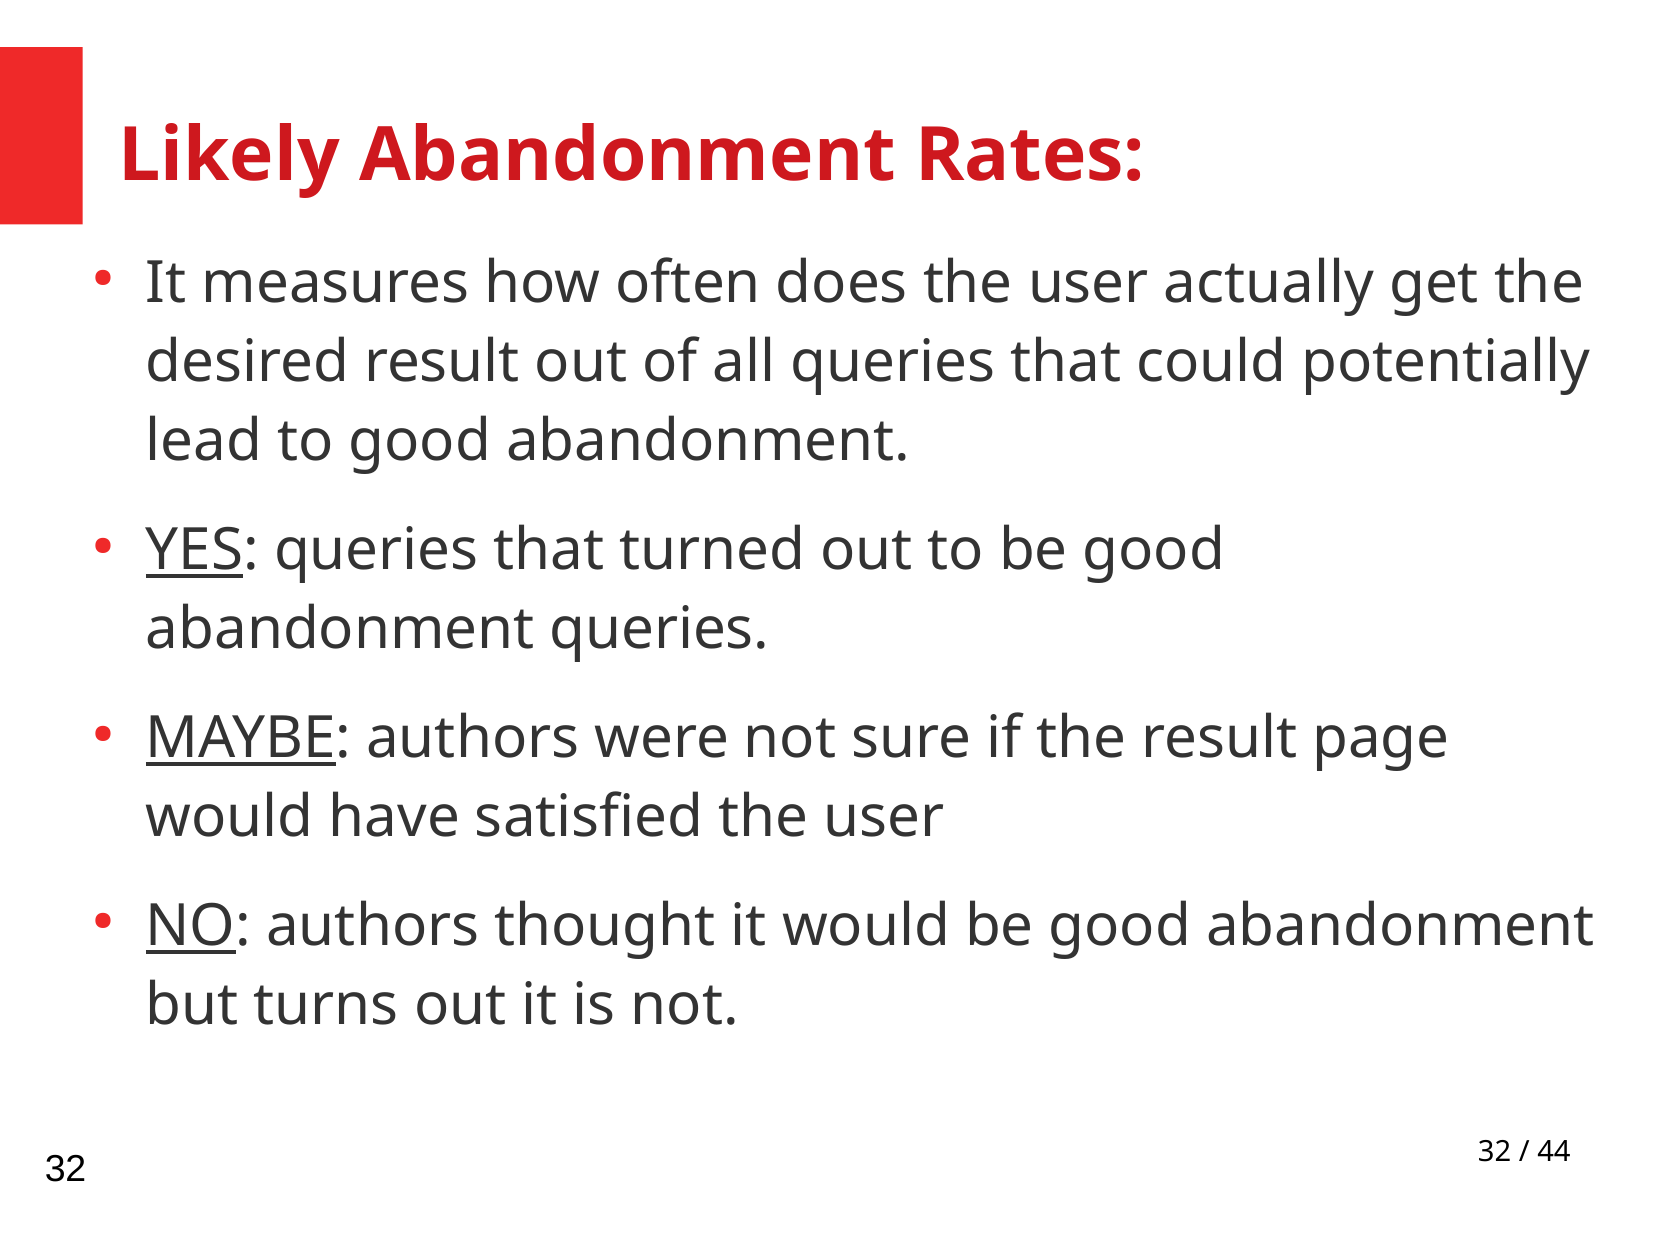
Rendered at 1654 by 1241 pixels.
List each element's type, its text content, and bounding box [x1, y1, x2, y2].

list It measures how often does the user actually get the desired result out of all queries that could potentially lead to good abandonment. YES: queries that turned out to be good abandonment queries. MAYBE: authors were not sure if the result page would have satisfied the user NO: authors thought it would be good abandonment but turns out it is not. [75, 240, 1606, 1074]
title Likely Abandonment Rates: [118, 49, 1571, 240]
text_box 32 [30, 1140, 106, 1197]
